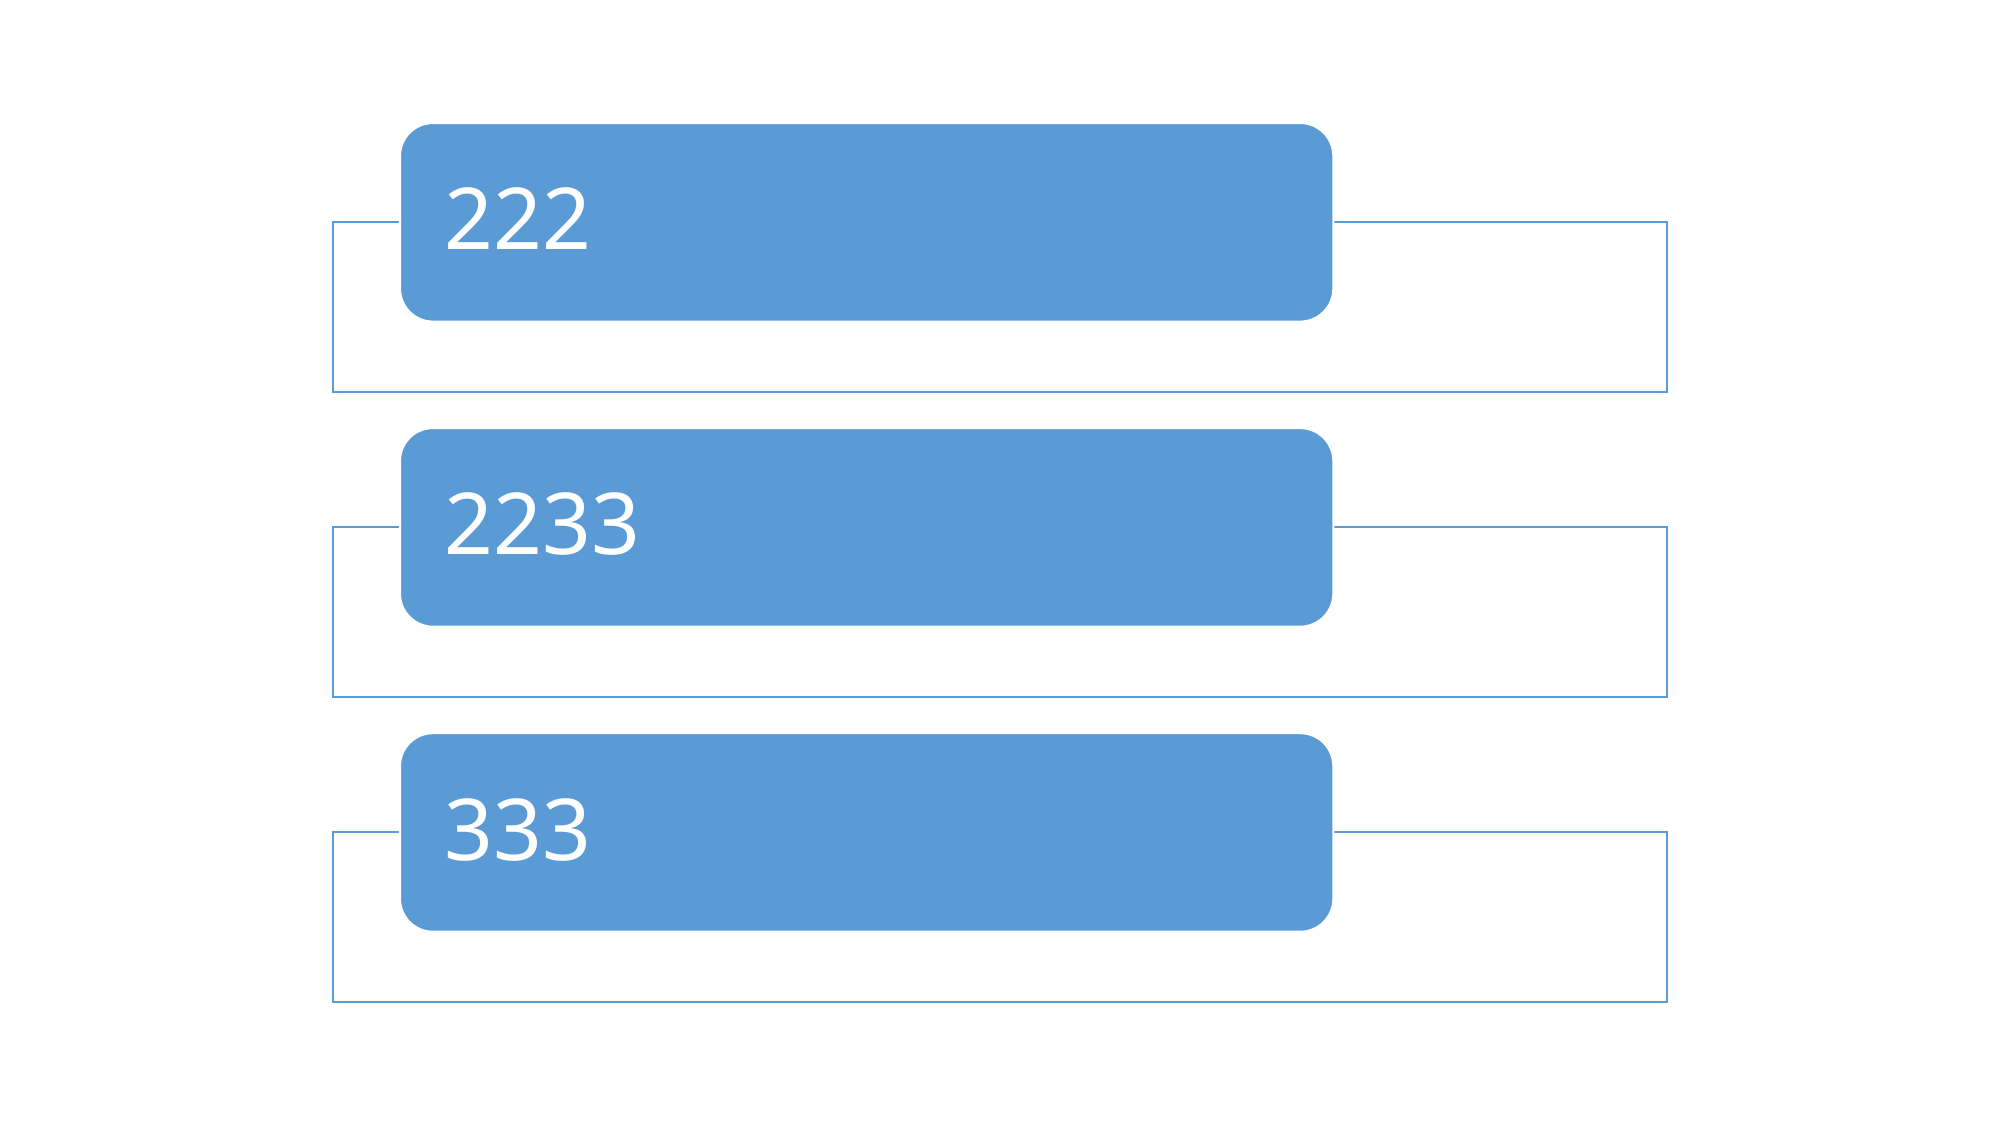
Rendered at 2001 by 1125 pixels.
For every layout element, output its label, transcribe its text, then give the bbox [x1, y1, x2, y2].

text_box [333, 222, 1667, 392]
text_box 2233 [399, 428, 1334, 627]
text_box 333 [399, 733, 1334, 932]
text_box [333, 832, 1667, 1002]
text_box [333, 527, 1667, 697]
text_box 222 [399, 123, 1334, 322]
